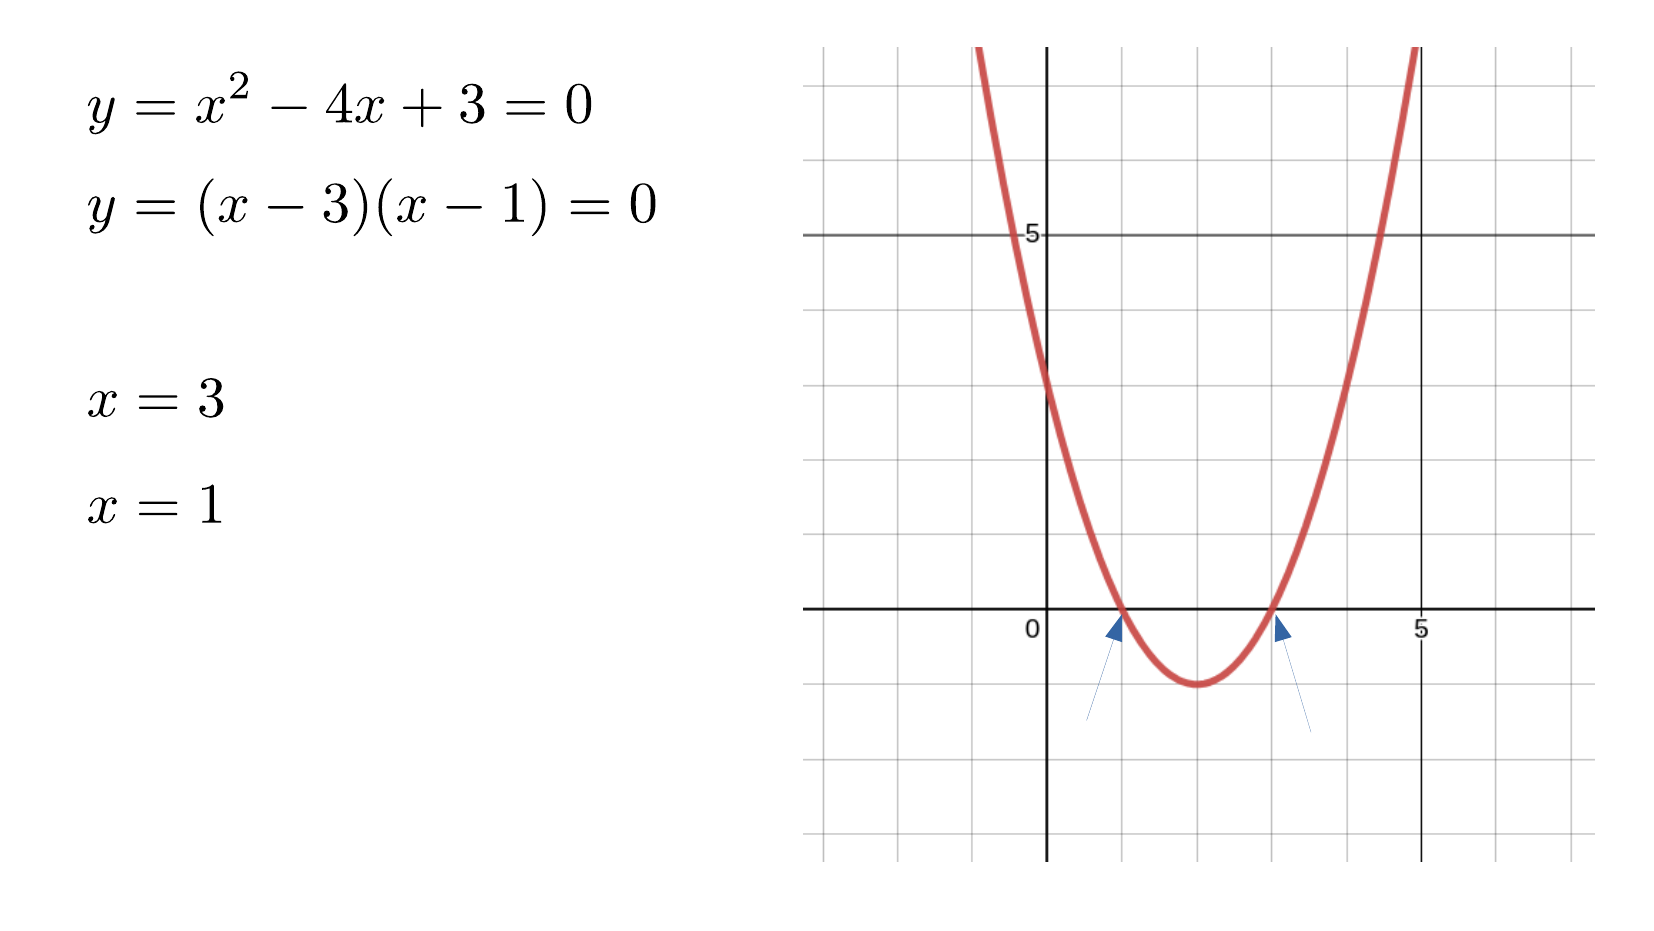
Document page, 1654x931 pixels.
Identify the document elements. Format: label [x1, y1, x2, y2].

text_box [88, 178, 656, 237]
text_box [87, 71, 592, 135]
picture [803, 47, 1595, 862]
text_box [88, 484, 222, 524]
text_box [88, 378, 224, 418]
